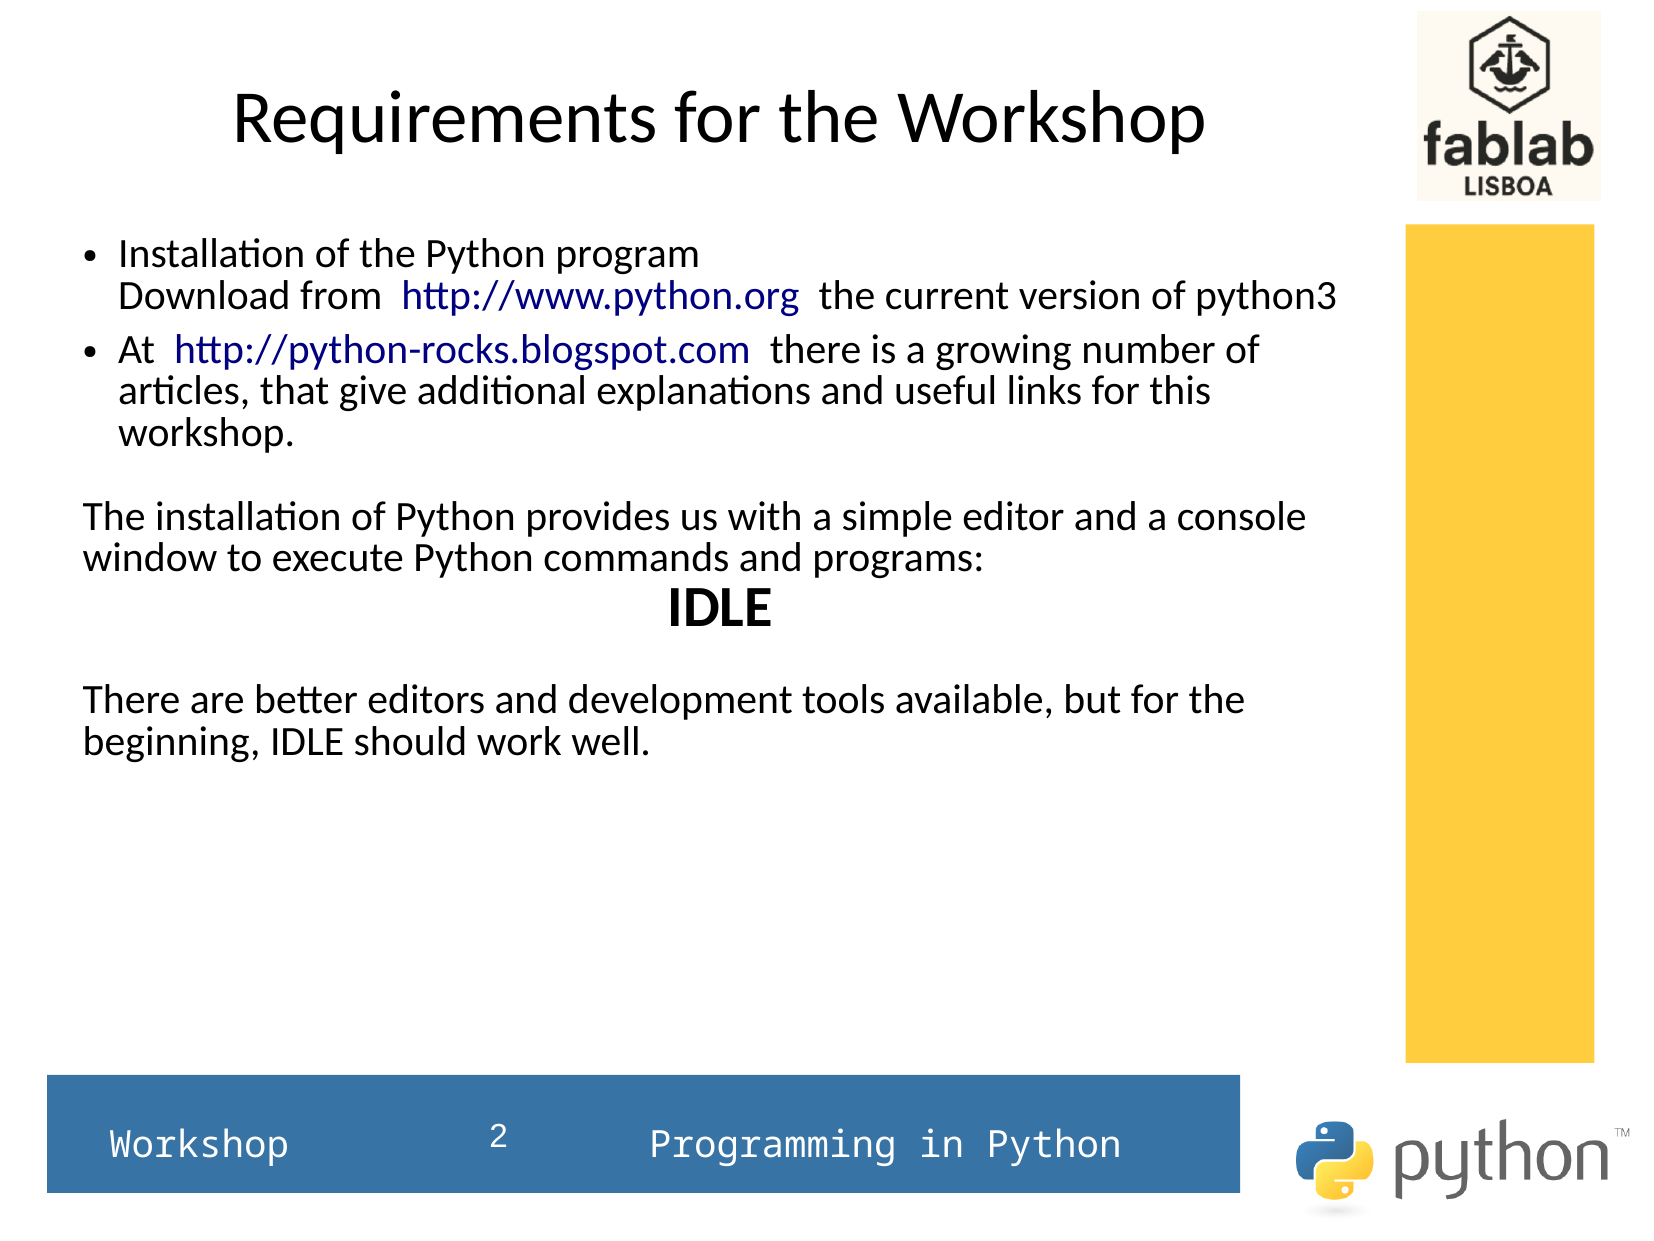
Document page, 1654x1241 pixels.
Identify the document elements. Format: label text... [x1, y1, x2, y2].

title Requirements for the Workshop [82, 49, 1358, 198]
text_box Workshop Programming in Python [94, 1110, 1182, 1213]
subtitle Installation of the Python program Download from http://www.python.org the current version of python3 At http://python-rocks.blogspot.com there is a growing number of articles, that give additional explanations and useful links for this workshop. The installation of Python provides us with a simple editor and a console window to execute Python commands and programs: IDLE There are better editors and development tools available, but for the beginning, IDLE should work well. [82, 236, 1359, 1034]
picture [1417, 11, 1601, 201]
text_box [1405, 224, 1595, 1063]
picture [1240, 1098, 1654, 1241]
text_box [47, 1074, 1241, 1193]
